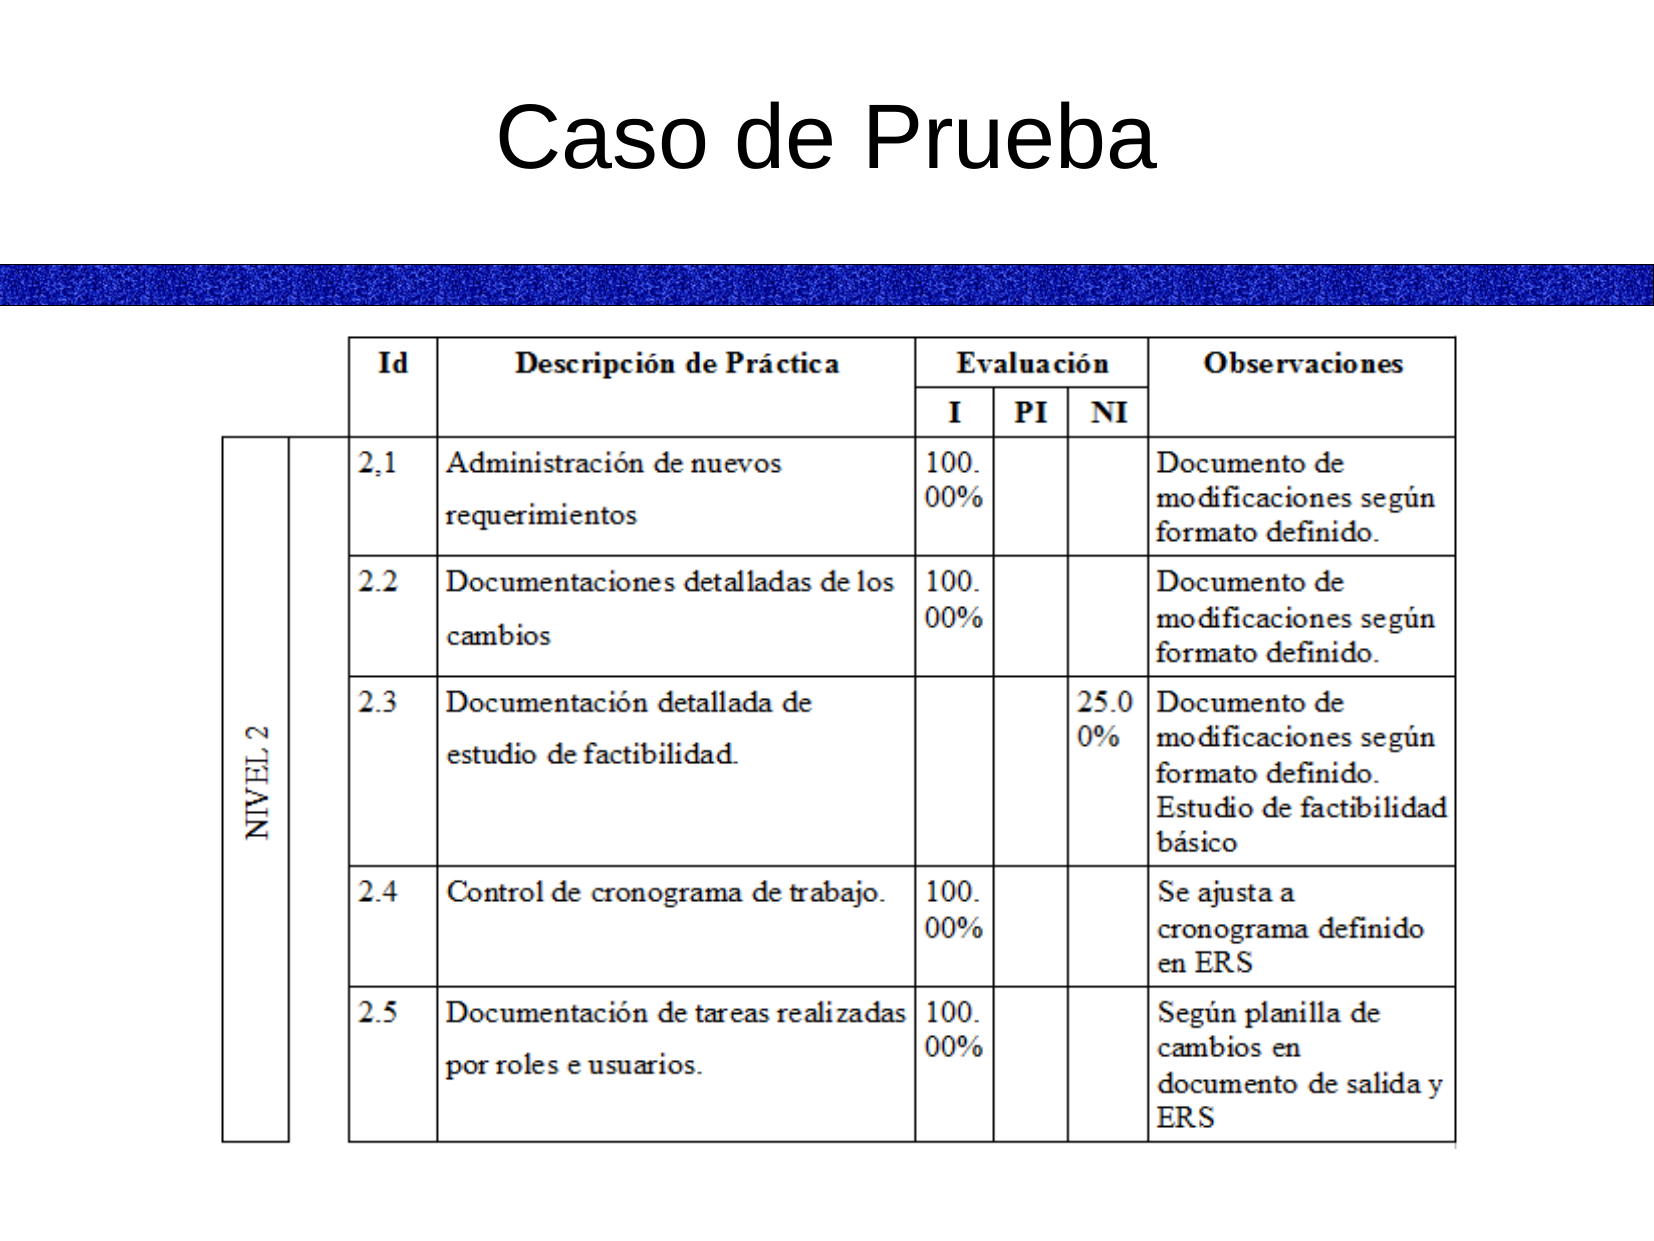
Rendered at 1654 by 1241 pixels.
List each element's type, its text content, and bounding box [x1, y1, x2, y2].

picture [216, 335, 1459, 1149]
title Caso de Prueba [58, 21, 1595, 253]
picture [0, 265, 1653, 305]
